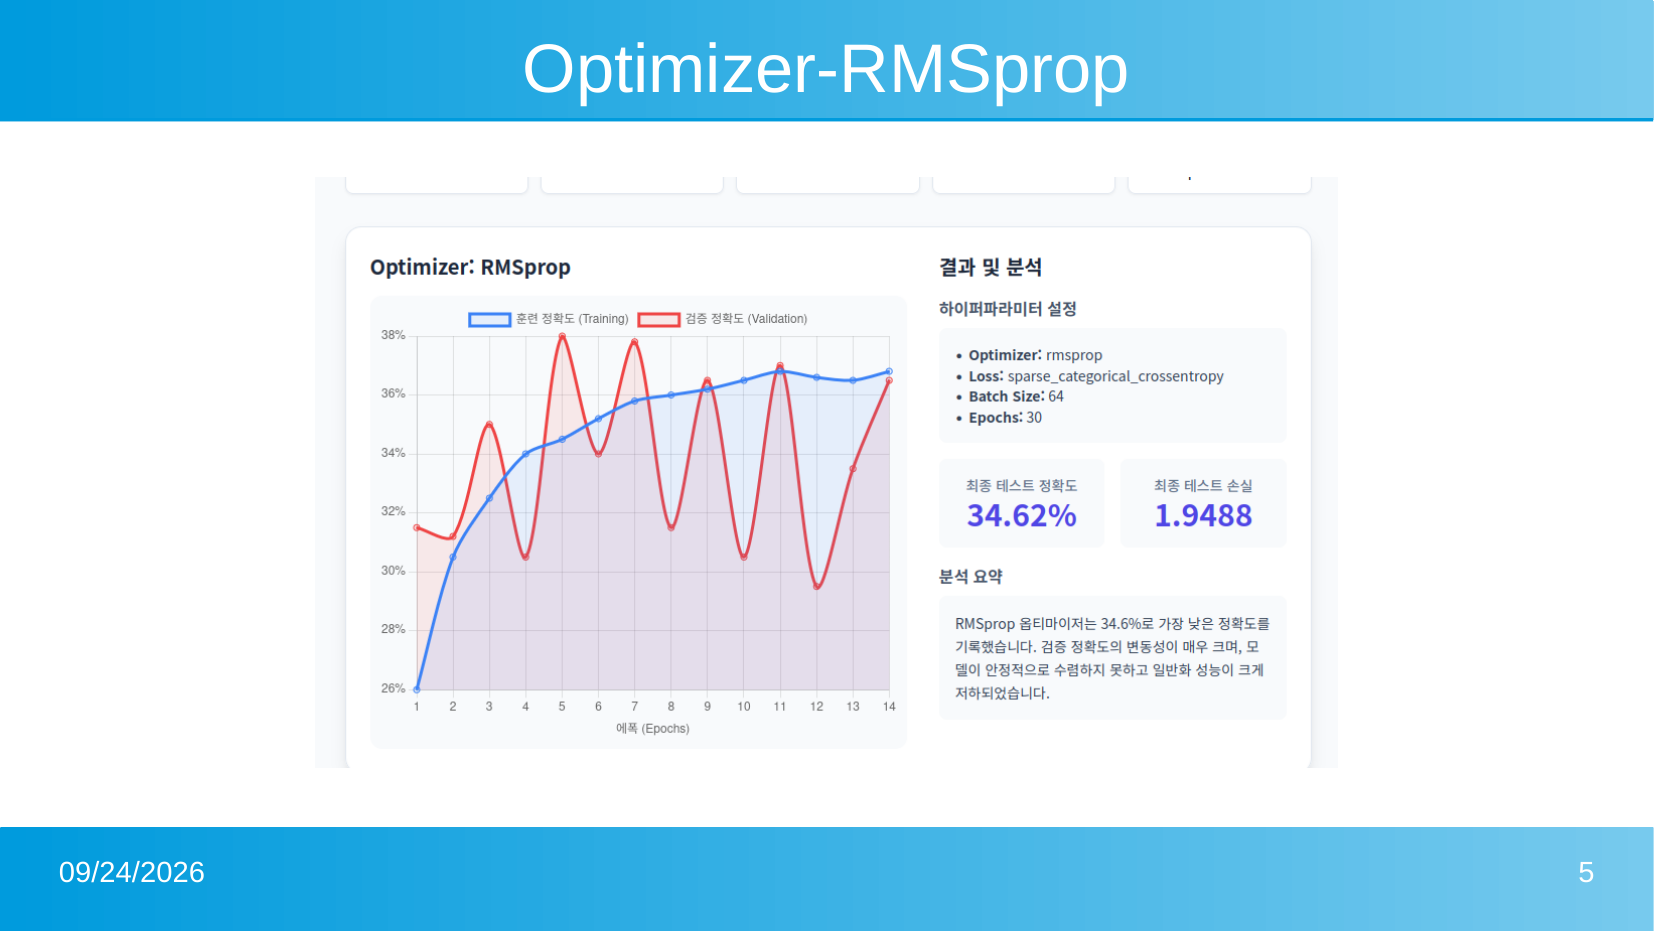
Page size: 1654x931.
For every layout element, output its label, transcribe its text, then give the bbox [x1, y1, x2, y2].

title Optimizer-RMSprop [59, 29, 1595, 108]
picture [315, 177, 1338, 768]
